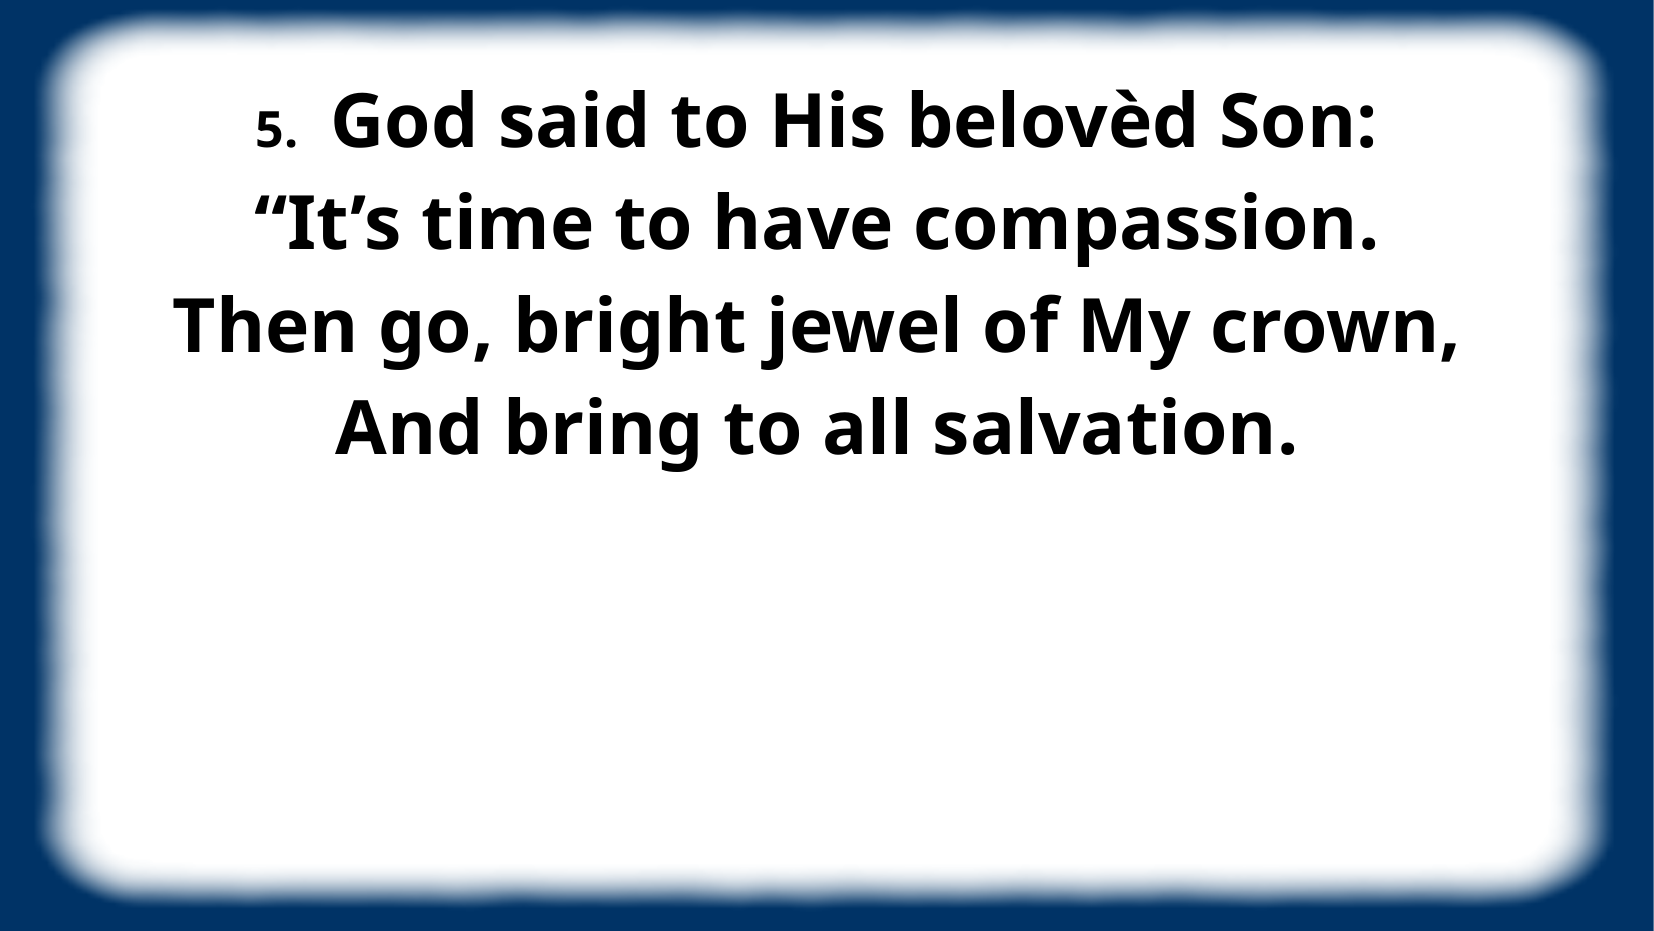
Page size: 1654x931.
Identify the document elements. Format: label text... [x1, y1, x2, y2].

picture [0, 0, 1654, 931]
text_box 5. God said to His belovèd Son: “It’s time to have compassion. Then go, bright jewel of My crown, And bring to all salvation. [105, 60, 1531, 475]
